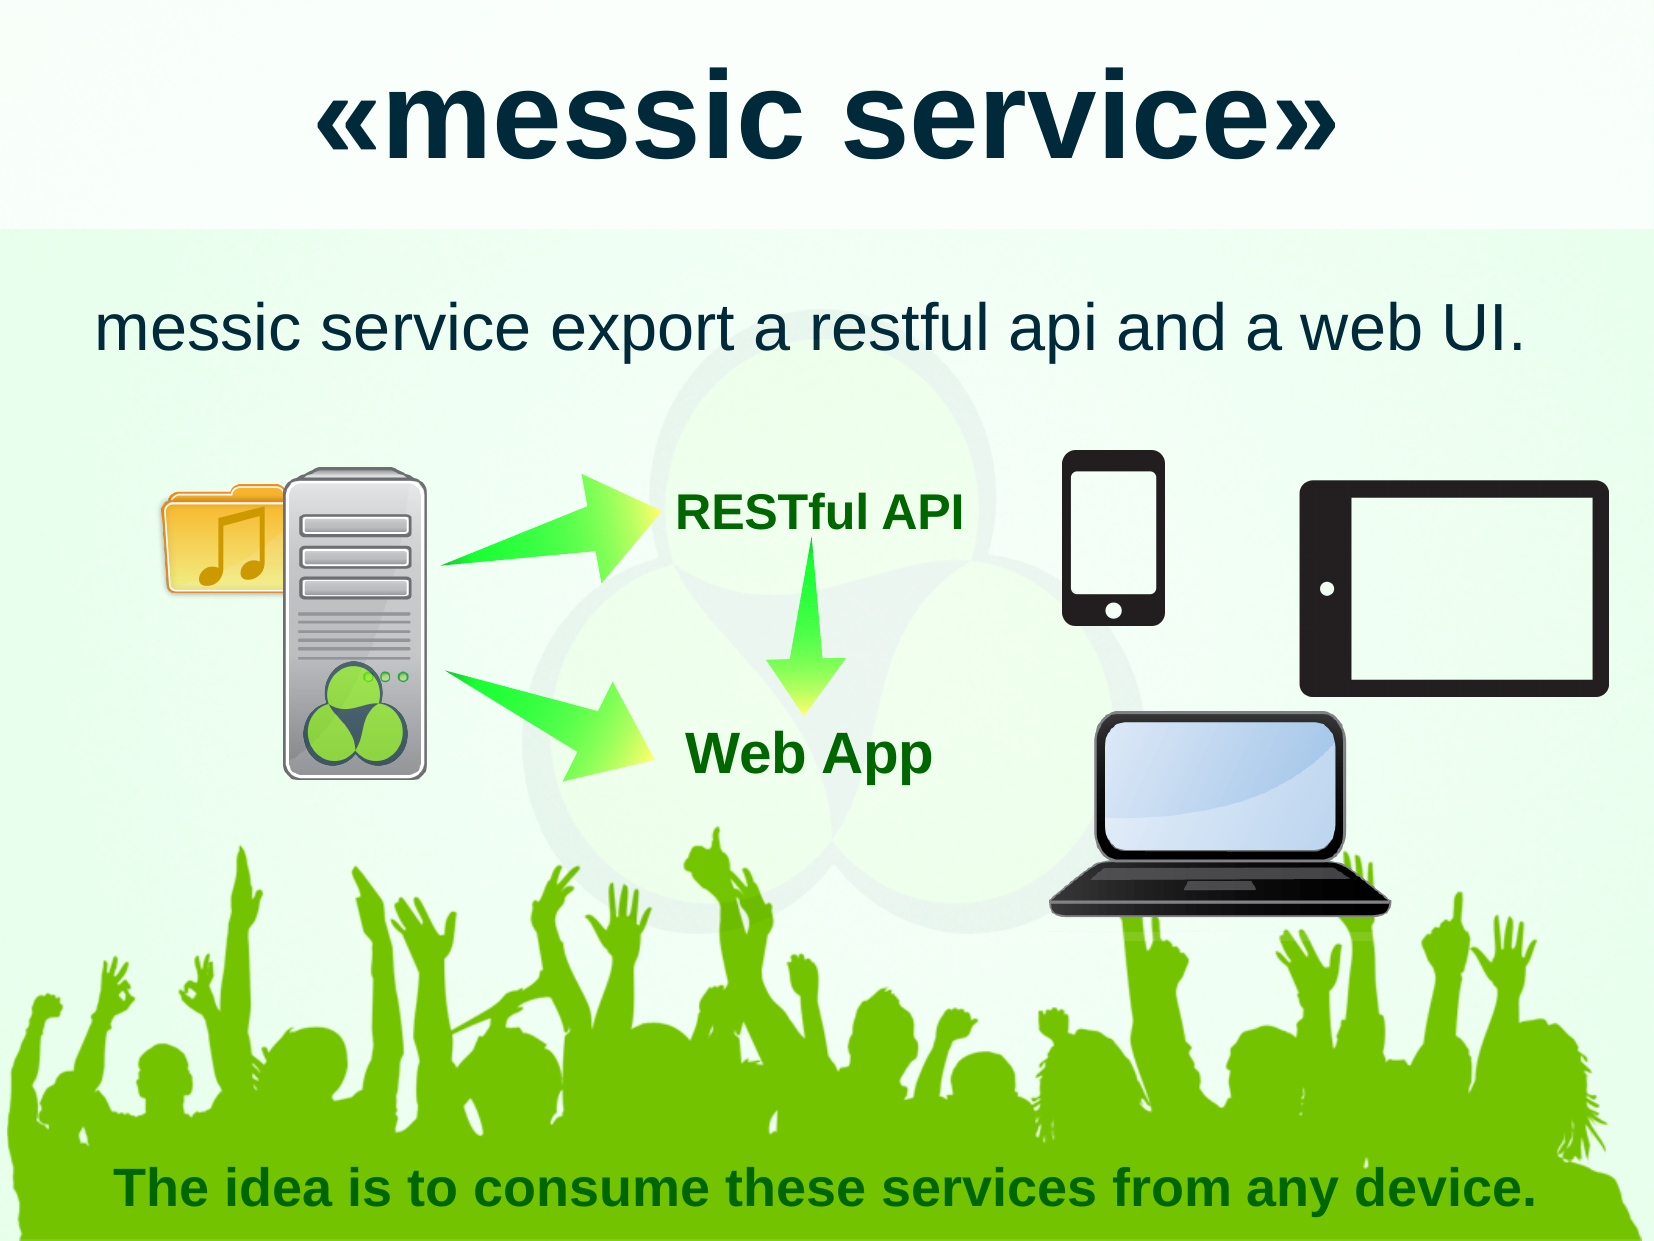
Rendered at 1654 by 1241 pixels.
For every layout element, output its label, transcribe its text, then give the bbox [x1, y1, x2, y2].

picture [0, 229, 1654, 1241]
text_box [0, 0, 1654, 229]
list The idea is to consume these services from any device. [0, 1157, 1595, 1241]
list RESTful API [614, 484, 969, 556]
list ♫ [165, 460, 260, 615]
list Web App [614, 720, 969, 792]
list messic service export a restful api and a web UI. [23, 290, 1630, 485]
title «messic service» [82, 11, 1571, 219]
